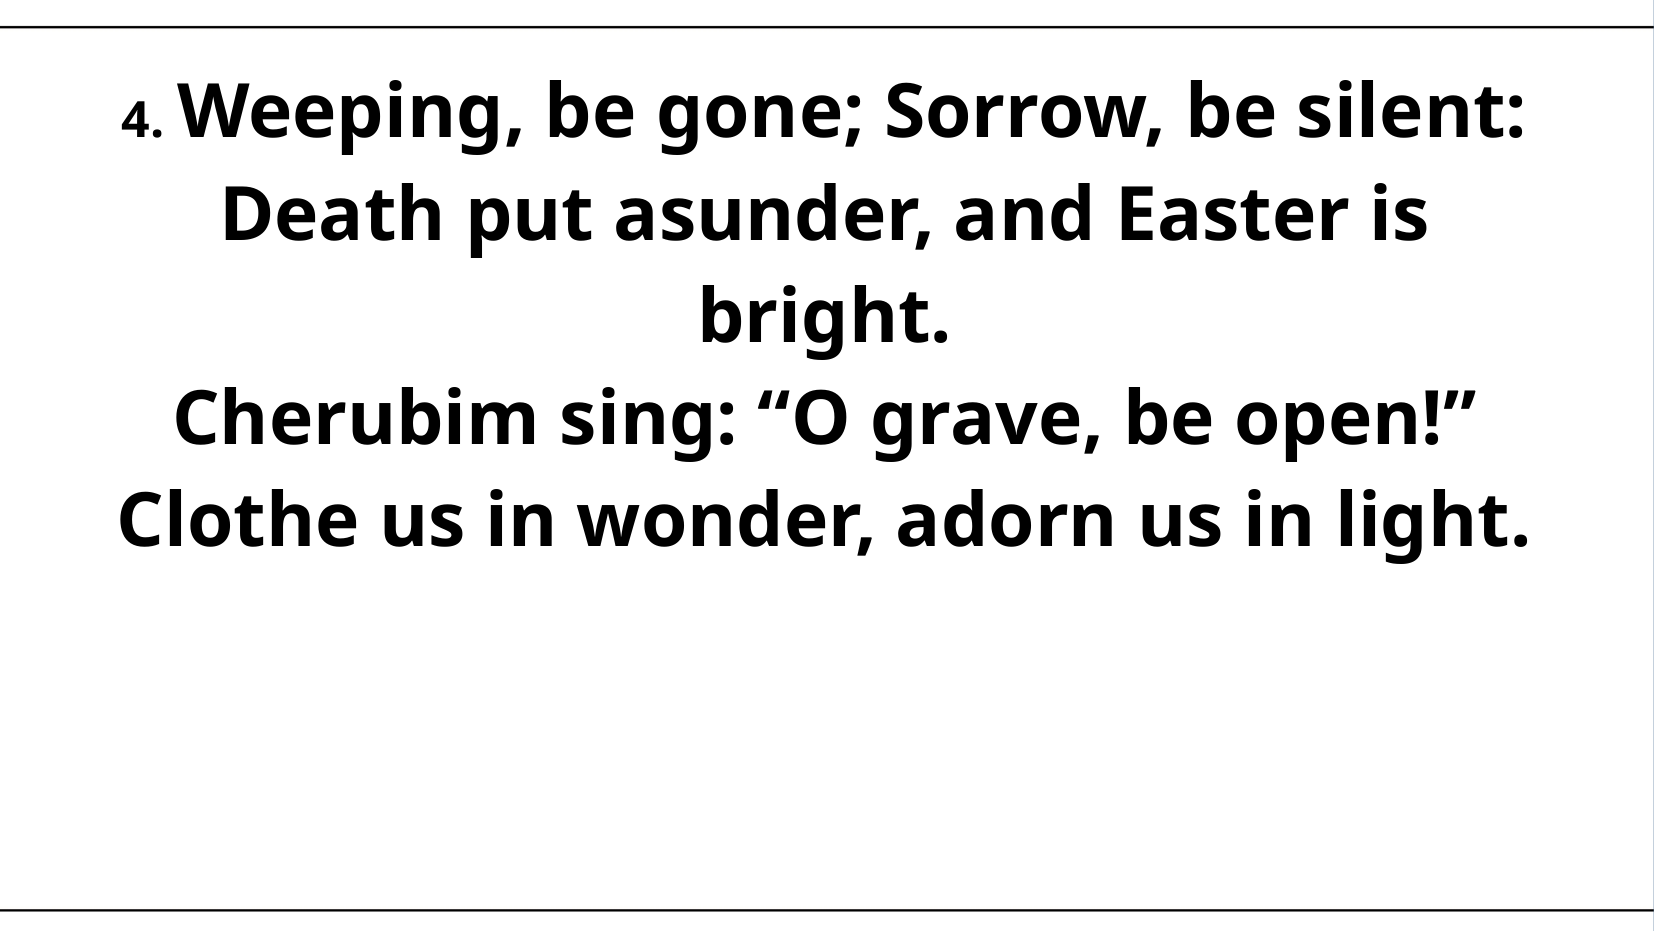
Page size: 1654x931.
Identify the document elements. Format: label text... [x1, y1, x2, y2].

text_box 4. Weeping, be gone; Sorrow, be silent: Death put asunder, and Easter is bright. Cherubim sing: “O grave, be open!” Clothe us in wonder, adorn us in light. [90, 50, 1561, 564]
picture [0, 0, 1654, 931]
